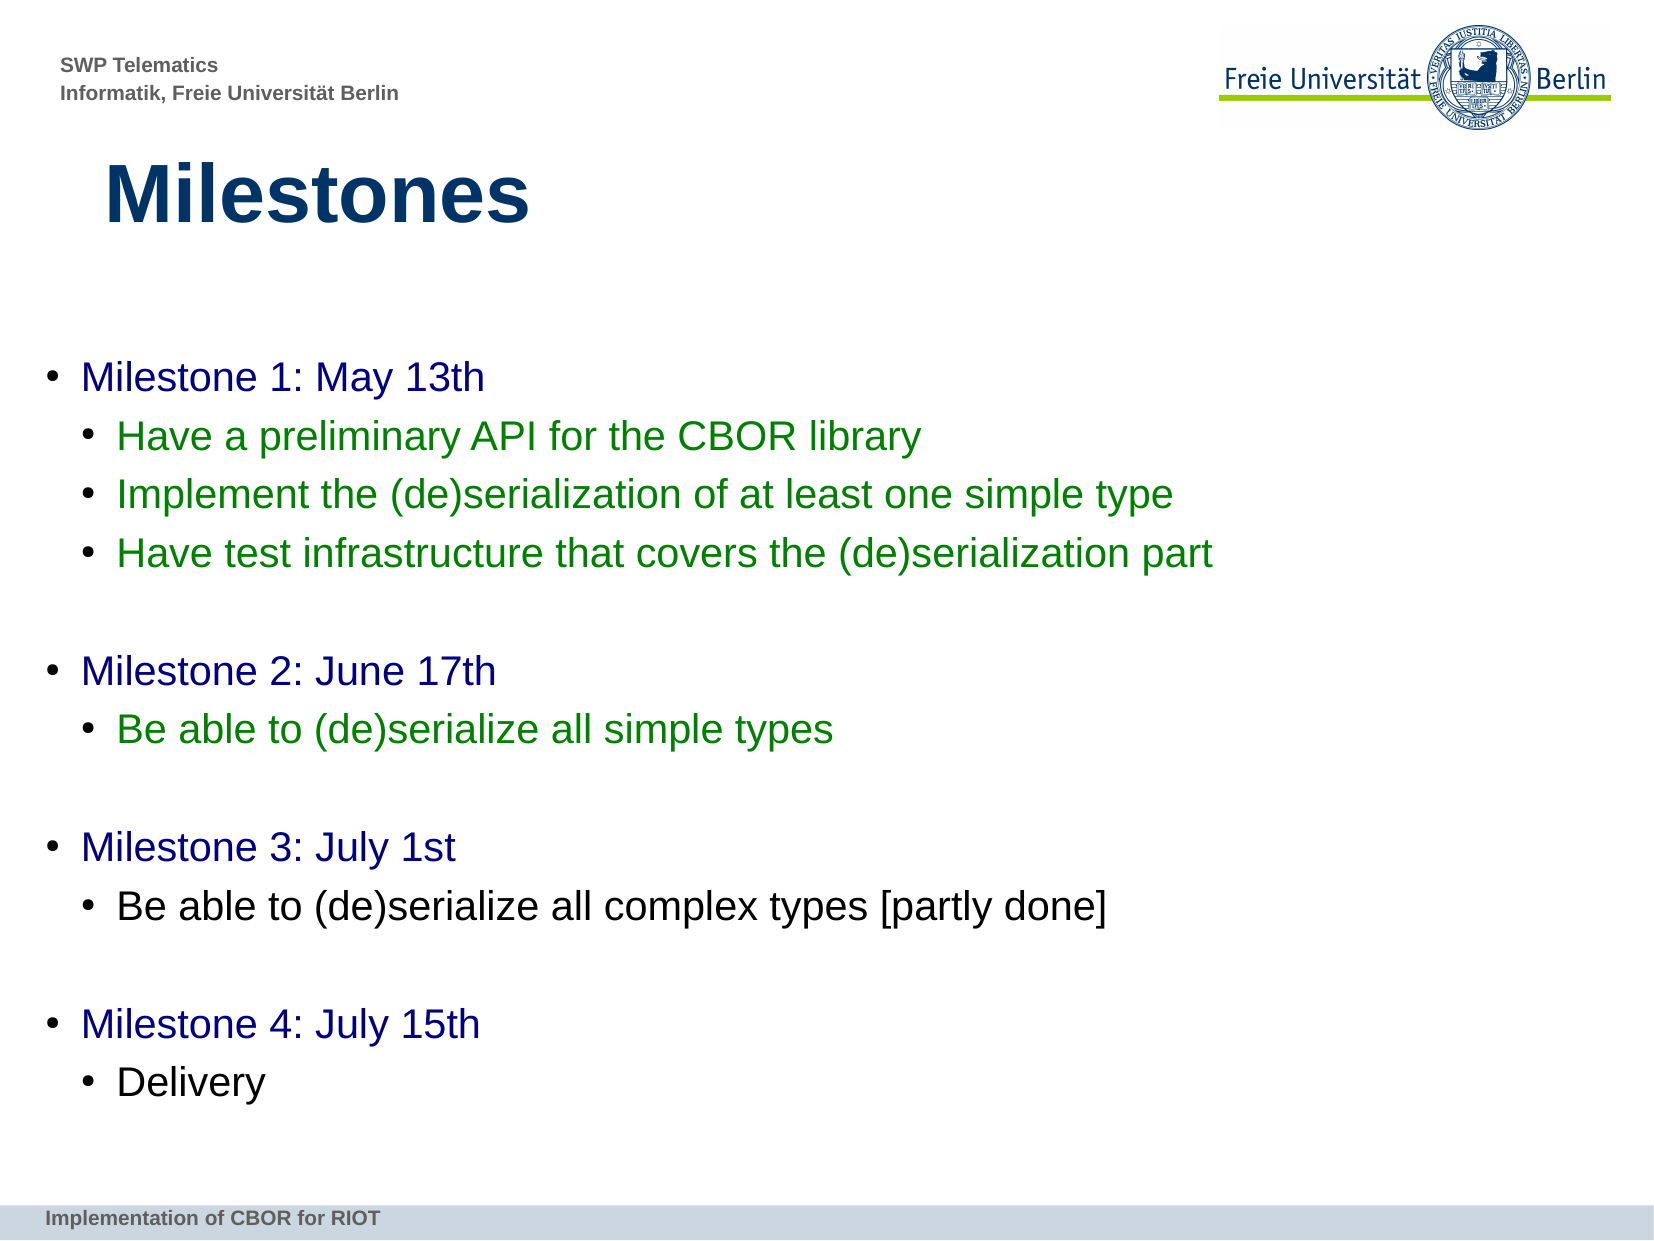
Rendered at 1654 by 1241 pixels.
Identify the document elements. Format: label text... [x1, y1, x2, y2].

picture [1219, 25, 1611, 130]
title Milestones [45, 147, 1609, 260]
list Milestone 1: May 13th Have a preliminary API for the CBOR library Implement the (de)serialization of at least one simple type Have test infrastructure that covers the (de)serialization part Milestone 2: June 17th Be able to (de)serialize all simple types Milestone 3: July 1st Be able to (de)serialize all complex types [partly done] Milestone 4: July 15th Delivery [45, 352, 1609, 1164]
